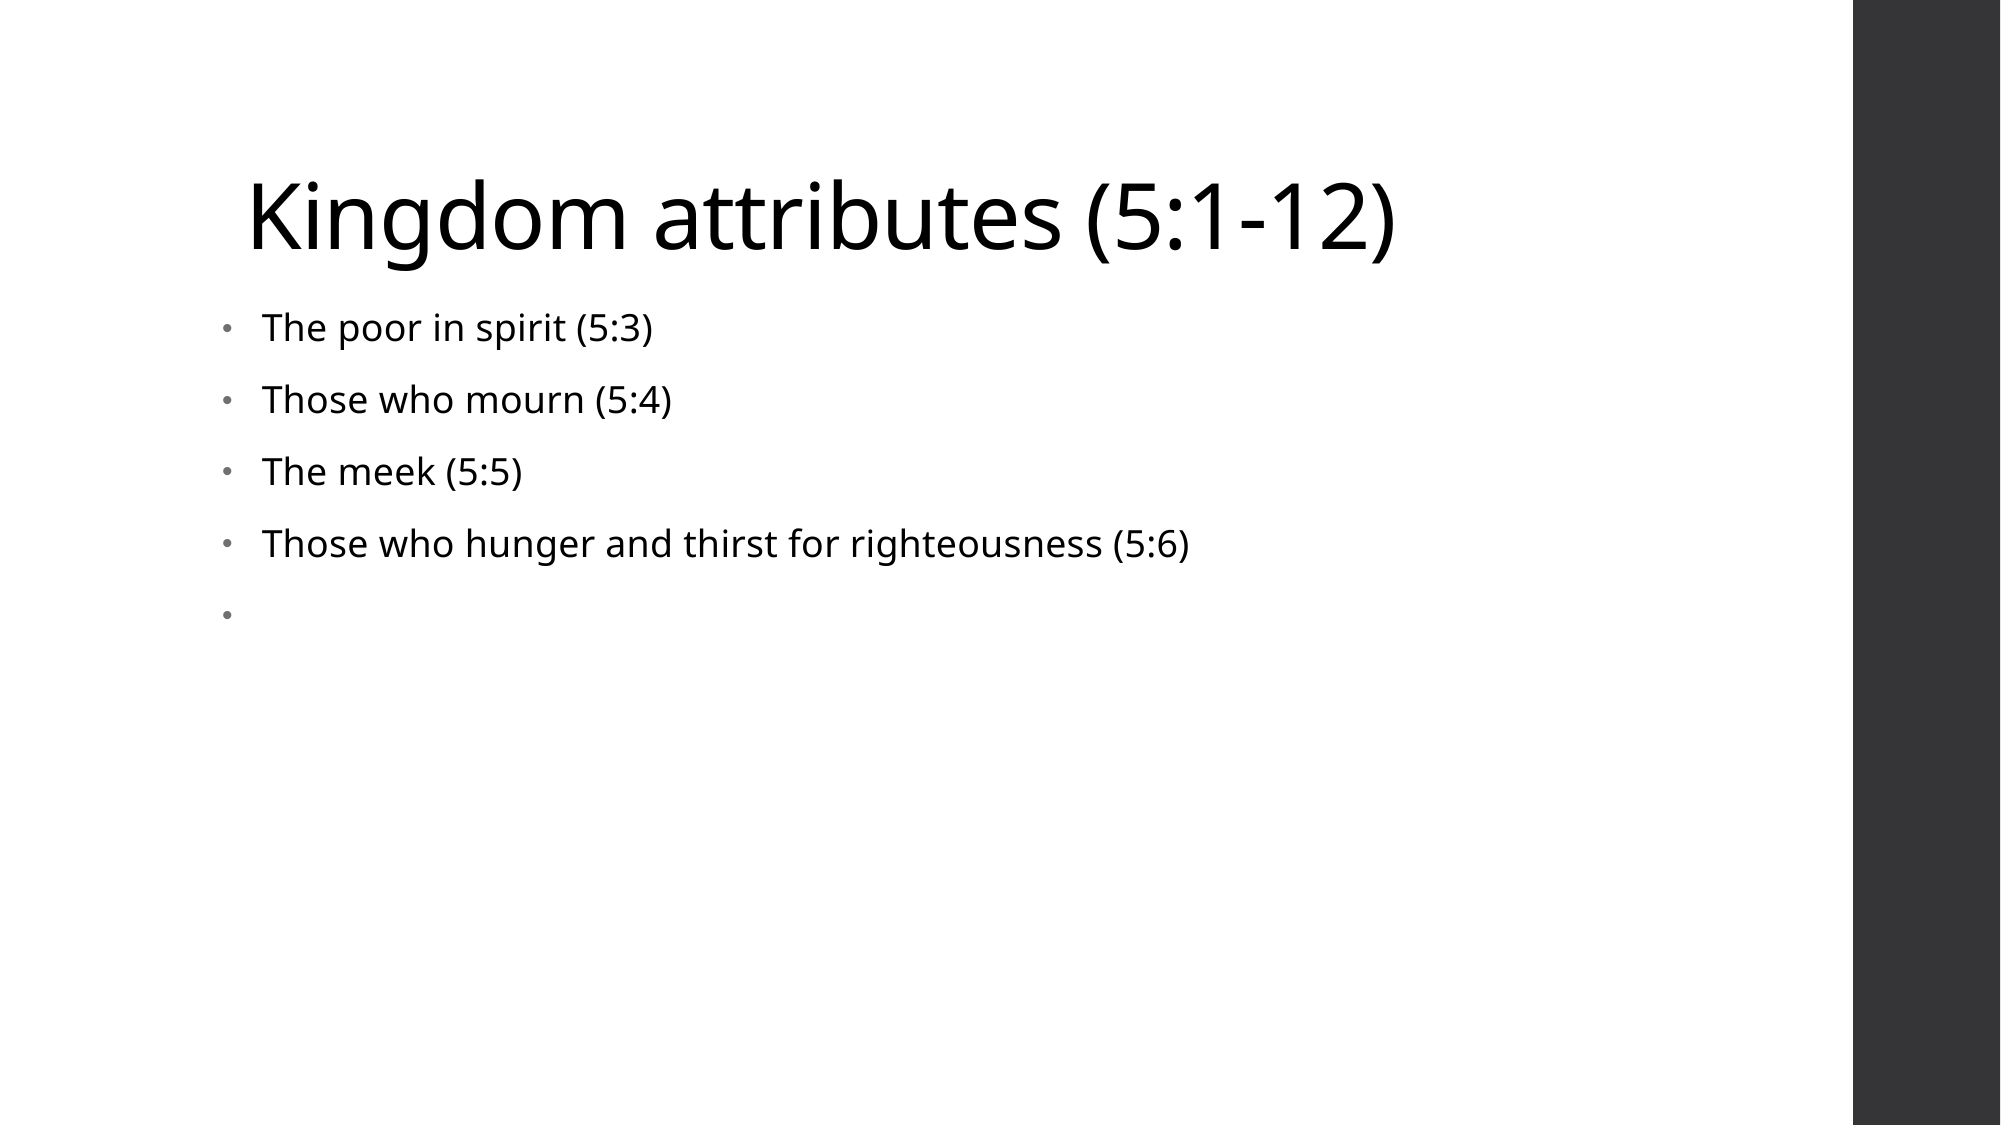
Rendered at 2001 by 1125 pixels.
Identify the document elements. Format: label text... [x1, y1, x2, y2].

list The poor in spirit (5:3) Those who mourn (5:4) The meek (5:5) Those who hunger and thirst for righteousness (5:6) [206, 299, 1617, 1014]
title Kingdom attributes (5:1-12) [206, 60, 1797, 278]
